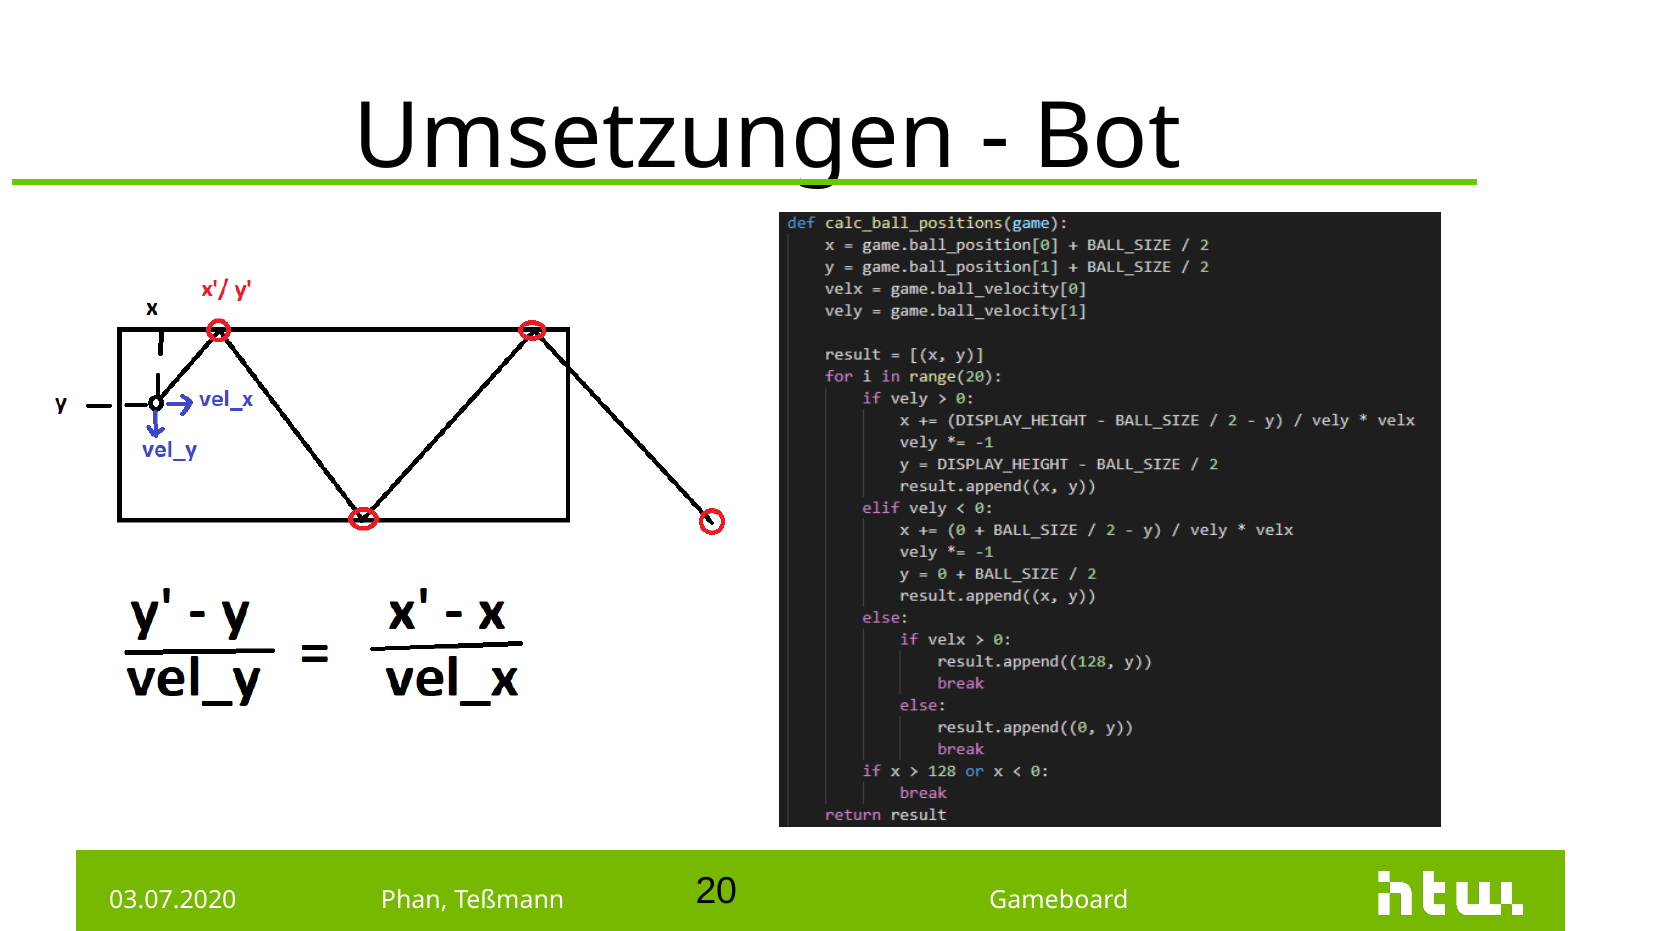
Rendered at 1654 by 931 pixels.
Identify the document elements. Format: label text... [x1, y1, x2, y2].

picture [0, 0, 1654, 931]
text_box Umsetzungen - Bot [23, 53, 1513, 210]
text_box <number> [680, 862, 899, 920]
